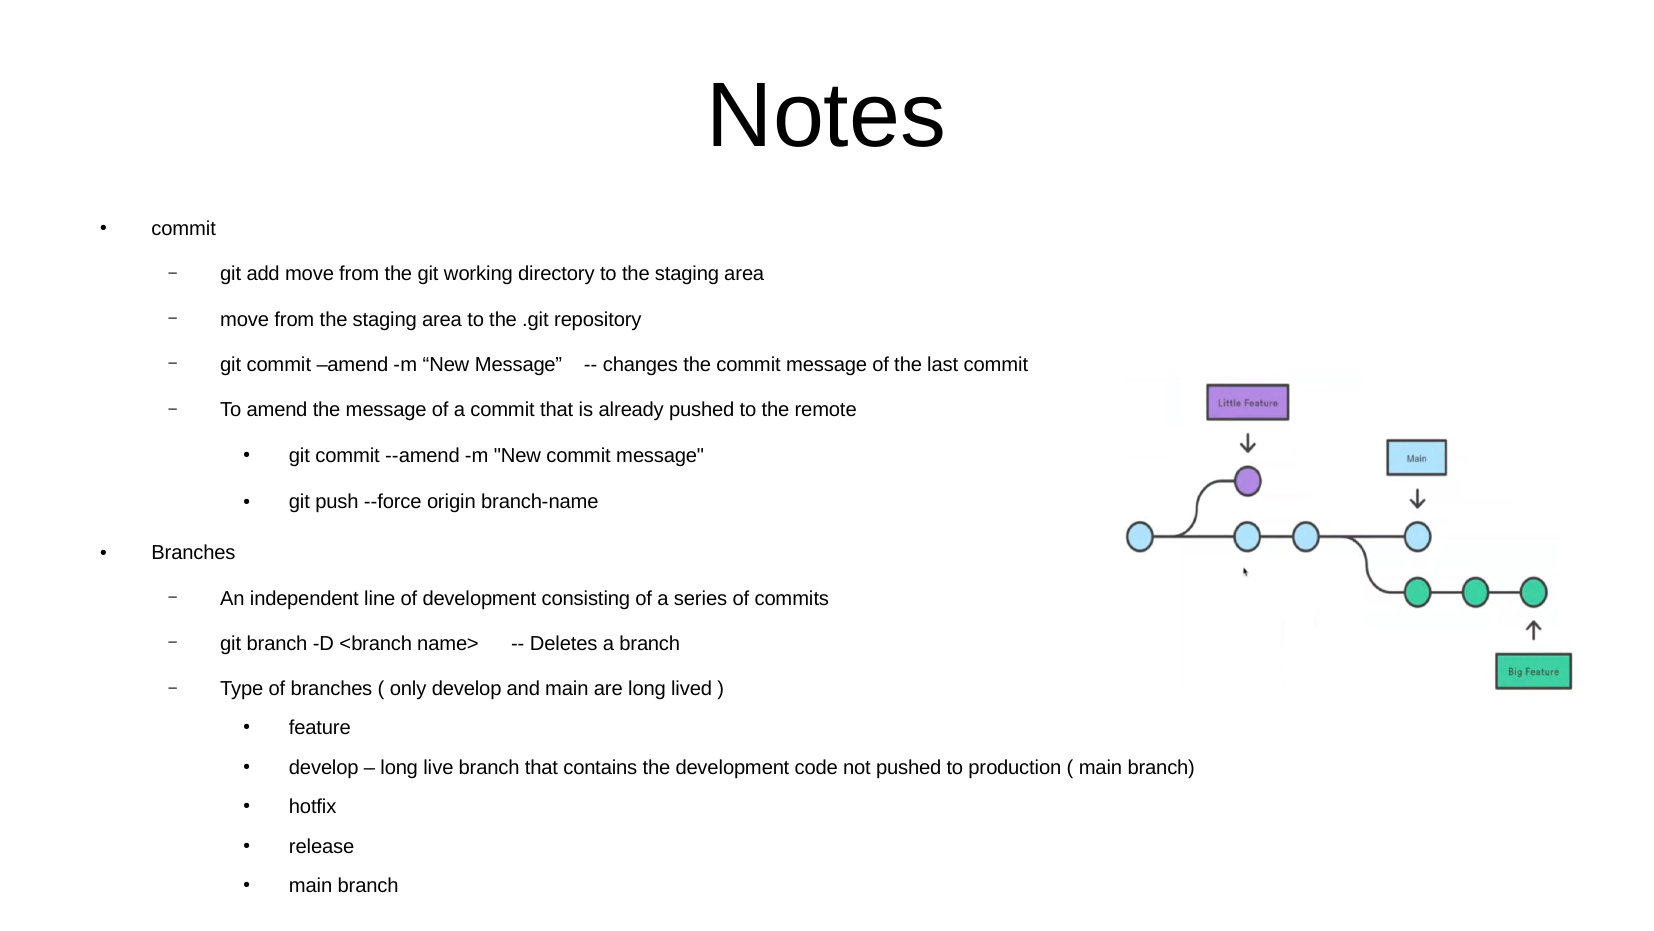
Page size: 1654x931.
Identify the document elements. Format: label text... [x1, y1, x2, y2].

title Notes [82, 37, 1571, 193]
picture [1125, 374, 1580, 692]
list commit git add move from the git working directory to the staging area move from the staging area to the .git repository git commit –amend -m “New Message” -- changes the commit message of the last commit To amend the message of a commit that is already pushed to the remote git commit --amend -m "New commit message" git push --force origin branch-name Branches An independent line of development consisting of a series of commits git branch -D <branch name> -- Deletes a branch Type of branches ( only develop and main are long lived ) feature develop – long live branch that contains the development code not pushed to production ( main branch) hotfix release main branch [82, 217, 1613, 901]
